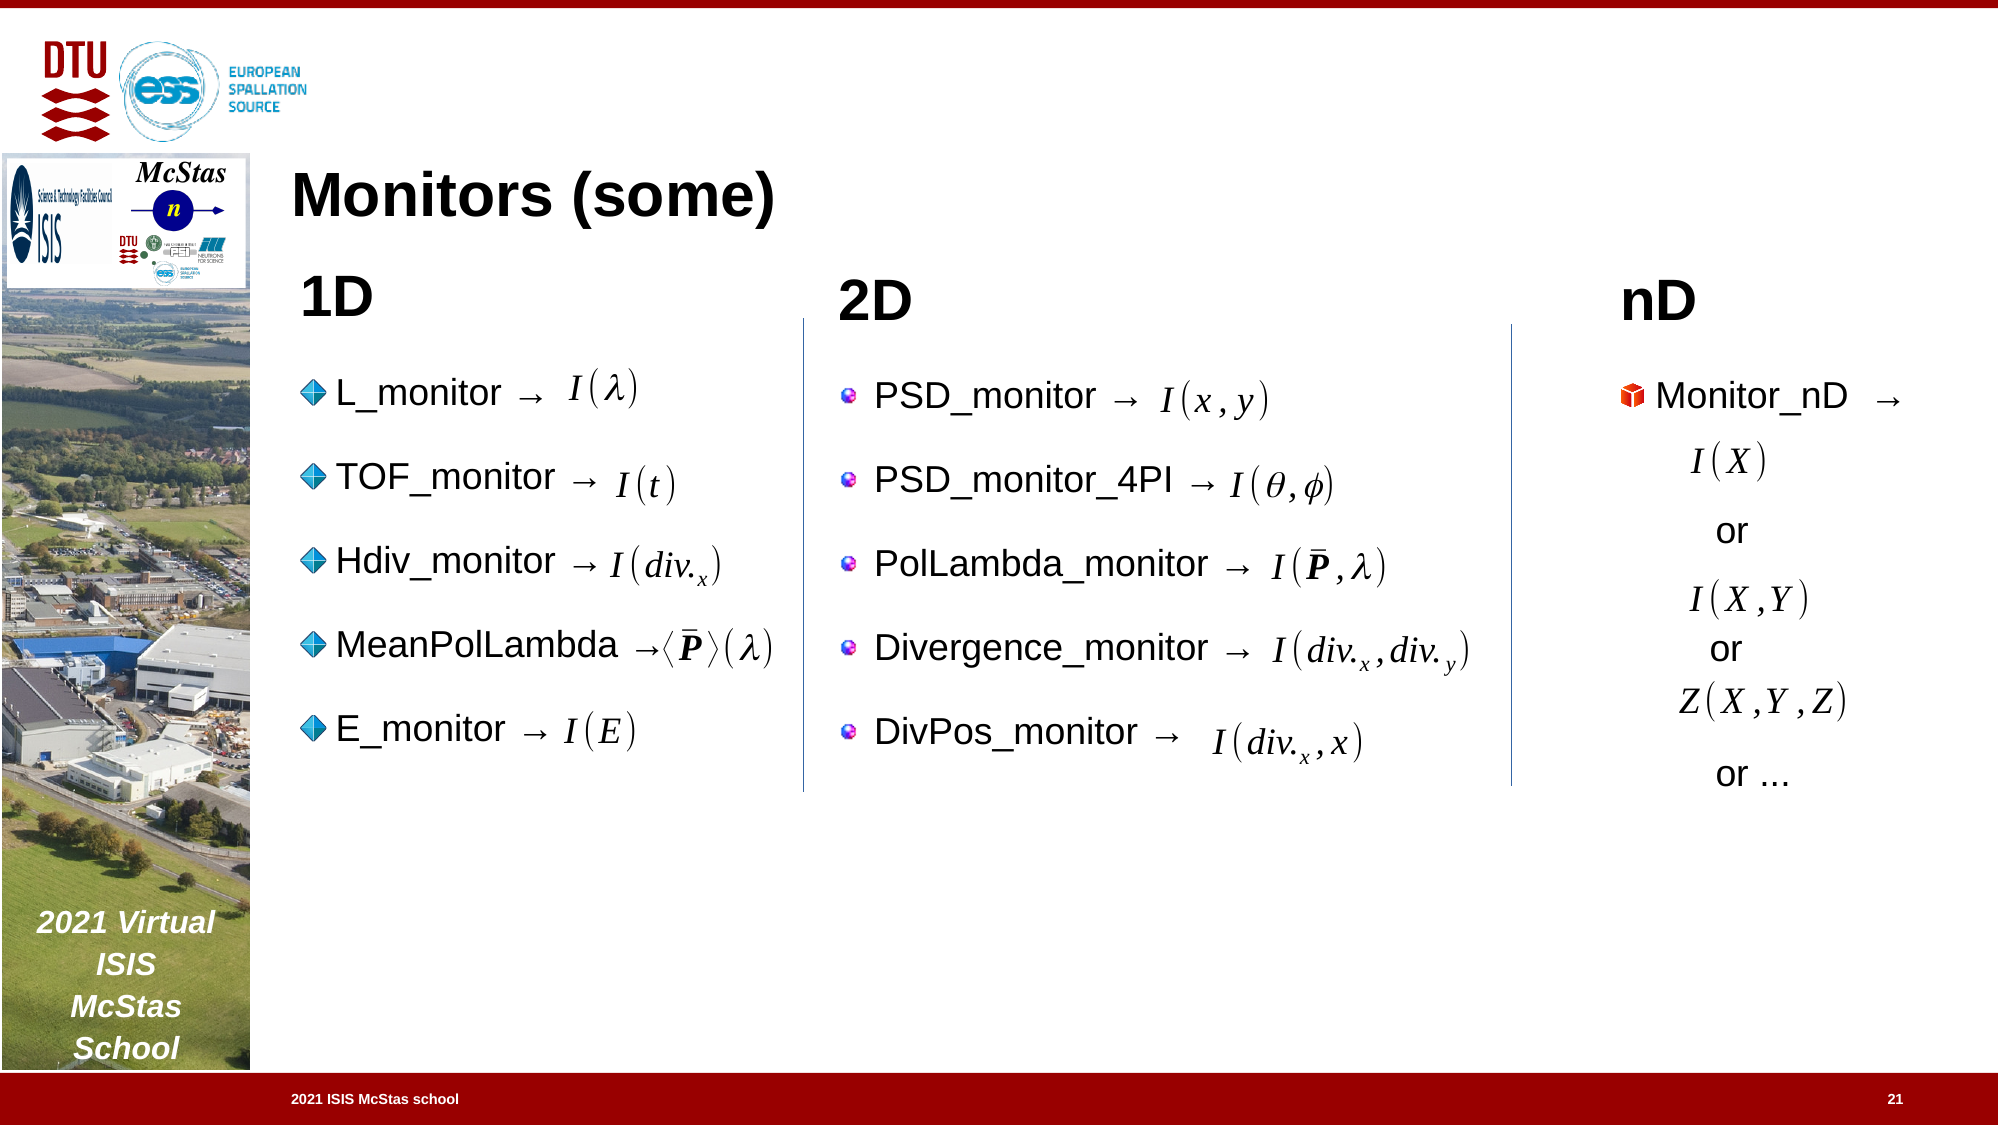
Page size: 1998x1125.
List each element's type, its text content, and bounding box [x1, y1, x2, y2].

picture [119, 41, 307, 142]
chart [1683, 439, 1773, 485]
picture [2, 153, 250, 1070]
chart [608, 462, 683, 508]
text_box 1D L_monitor → TOF_monitor → Hdiv_monitor → MeanPolLambda → E_monitor → [285, 256, 768, 799]
chart [1263, 545, 1393, 591]
chart [561, 366, 680, 426]
chart [1222, 462, 1342, 508]
chart [1671, 679, 1855, 725]
chart [556, 708, 644, 754]
text_box or [1700, 501, 1772, 559]
chart [1264, 627, 1477, 676]
text_box nD Monitor_nD → [1605, 259, 1933, 424]
text_box 2D PSD_monitor → PSD_monitor_4PI → PolLambda_monitor → Divergence_monitor → DivPos_monitor → [824, 259, 1283, 802]
text_box or [1694, 620, 1766, 677]
text_box or ... [1700, 745, 1902, 886]
chart [602, 542, 730, 591]
title Monitors (some) [291, 69, 1819, 230]
chart [1681, 576, 1816, 622]
chart [655, 625, 781, 672]
slide_number <number> [1887, 1088, 1909, 1110]
chart [1204, 720, 1370, 769]
chart [1152, 377, 1276, 424]
